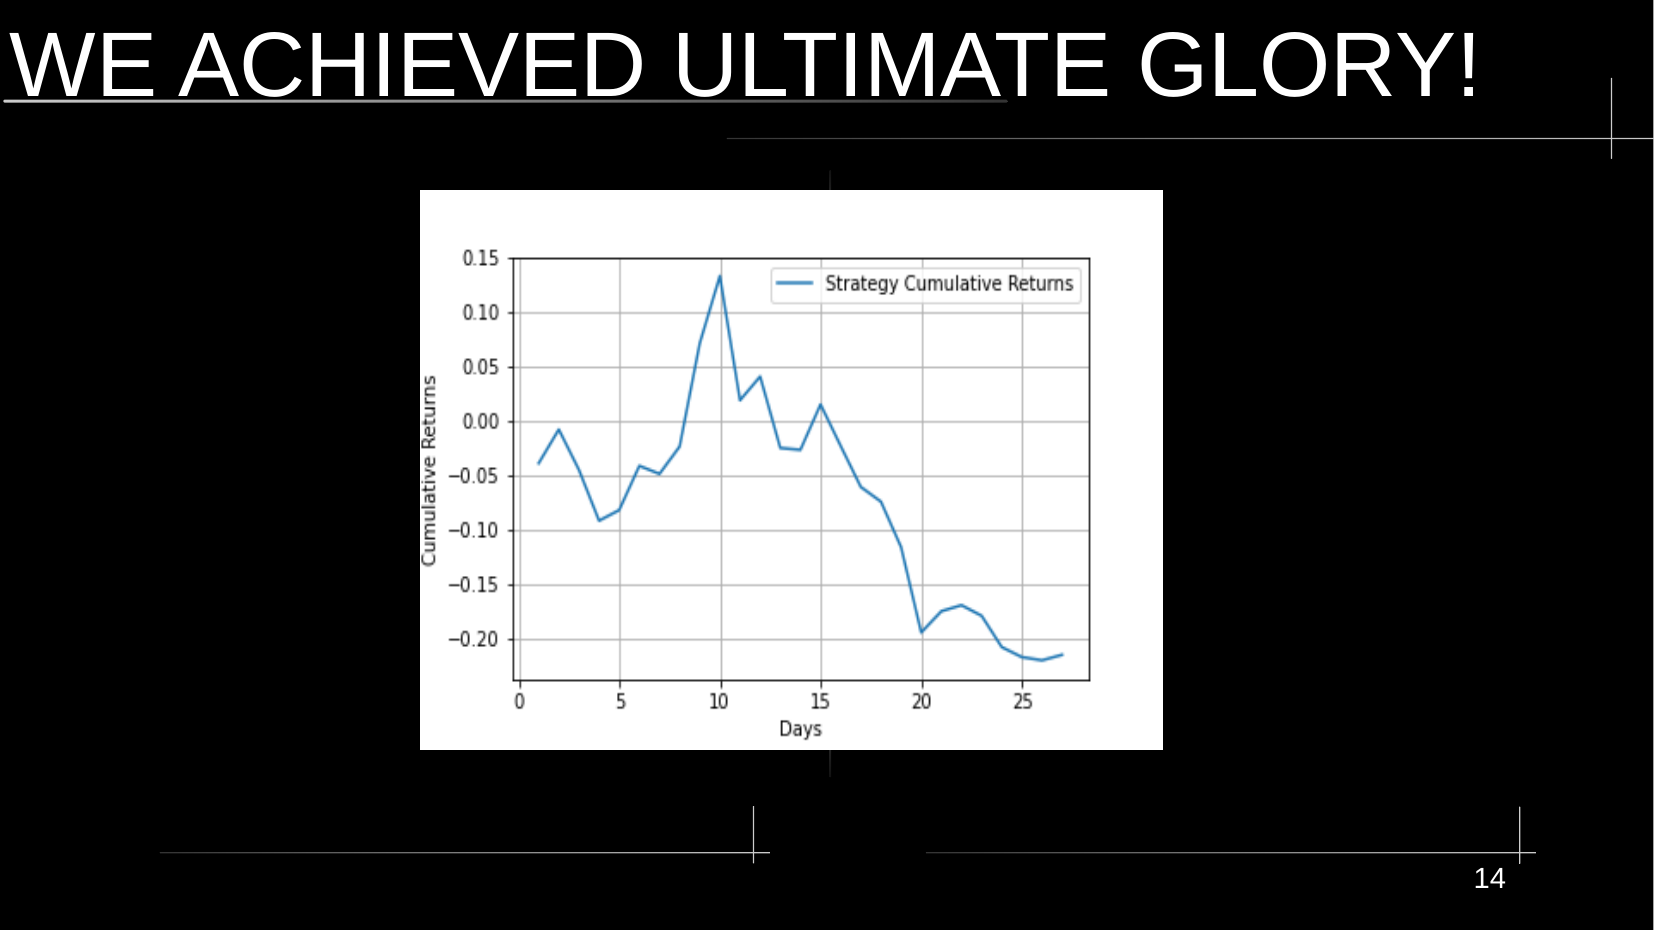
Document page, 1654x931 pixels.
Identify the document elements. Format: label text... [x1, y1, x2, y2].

picture [420, 190, 1163, 751]
title WE ACHIEVED ULTIMATE GLORY! [10, 11, 1576, 119]
